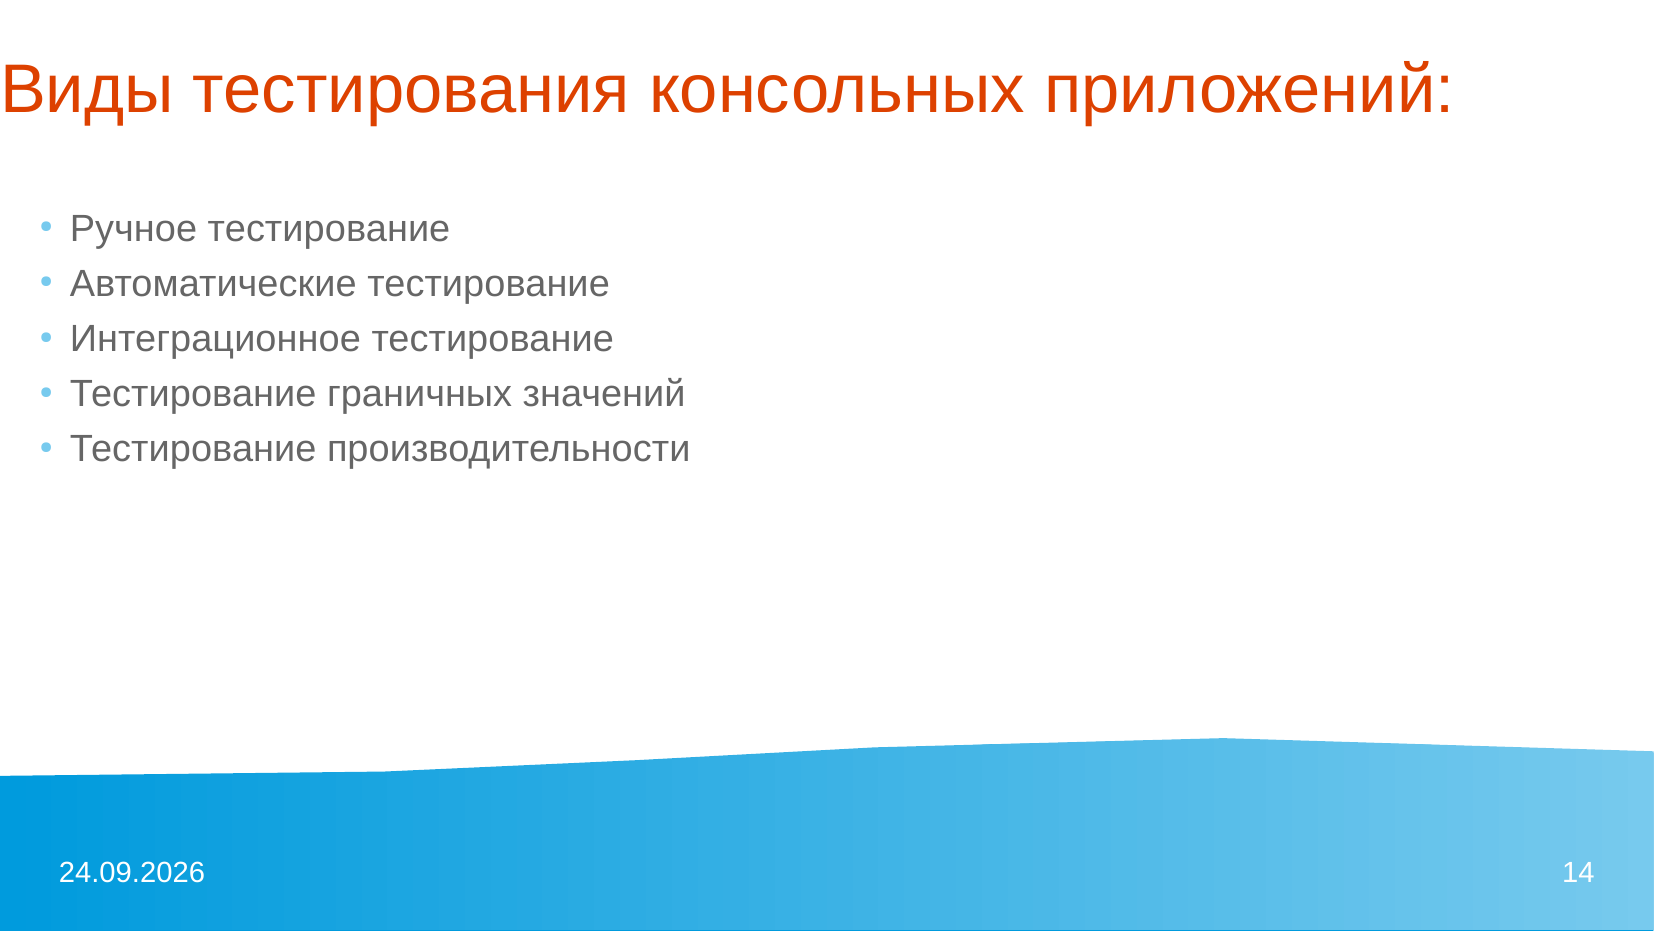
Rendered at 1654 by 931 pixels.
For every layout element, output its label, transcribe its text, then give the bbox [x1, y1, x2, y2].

title Виды тестирования консольных приложений: [0, 0, 1477, 178]
list Ручное тестирование Автоматические тестирование Интеграционное тестирование Тестирование граничных значений Тестирование производительности [29, 206, 1565, 473]
